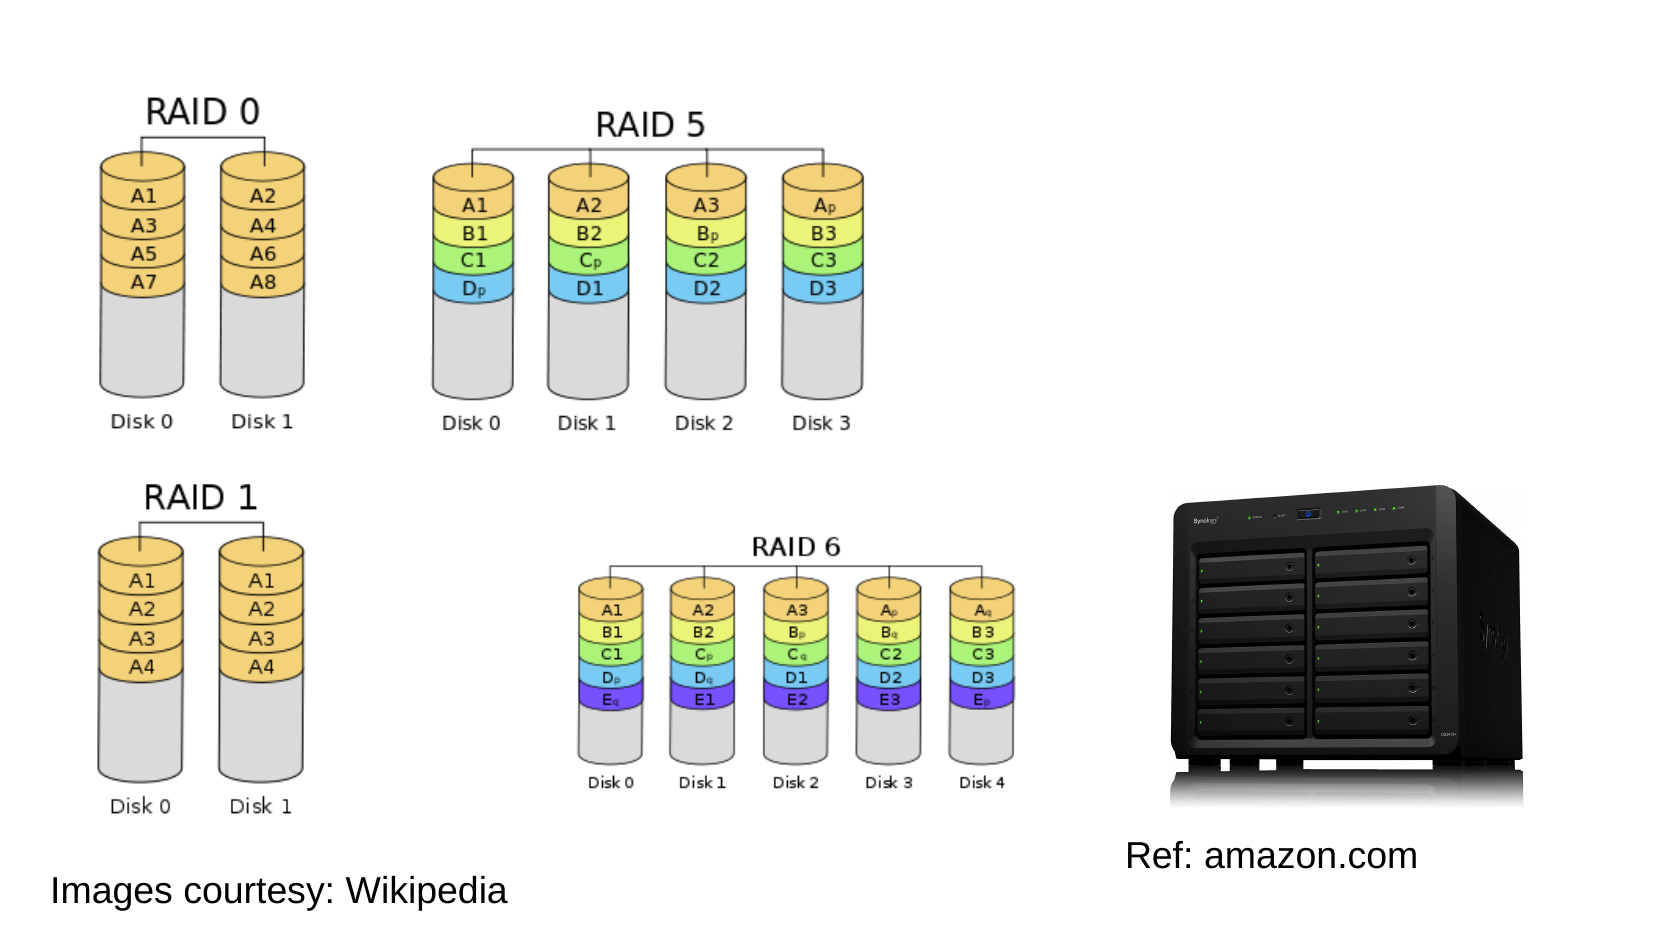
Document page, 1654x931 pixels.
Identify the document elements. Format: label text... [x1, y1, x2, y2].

picture [566, 528, 1036, 804]
picture [84, 87, 319, 449]
text_box Images courtesy: Wikipedia [35, 862, 1607, 920]
picture [82, 472, 318, 834]
picture [417, 101, 886, 449]
picture [1169, 484, 1524, 808]
text_box Ref: amazon.com [1110, 826, 1560, 884]
